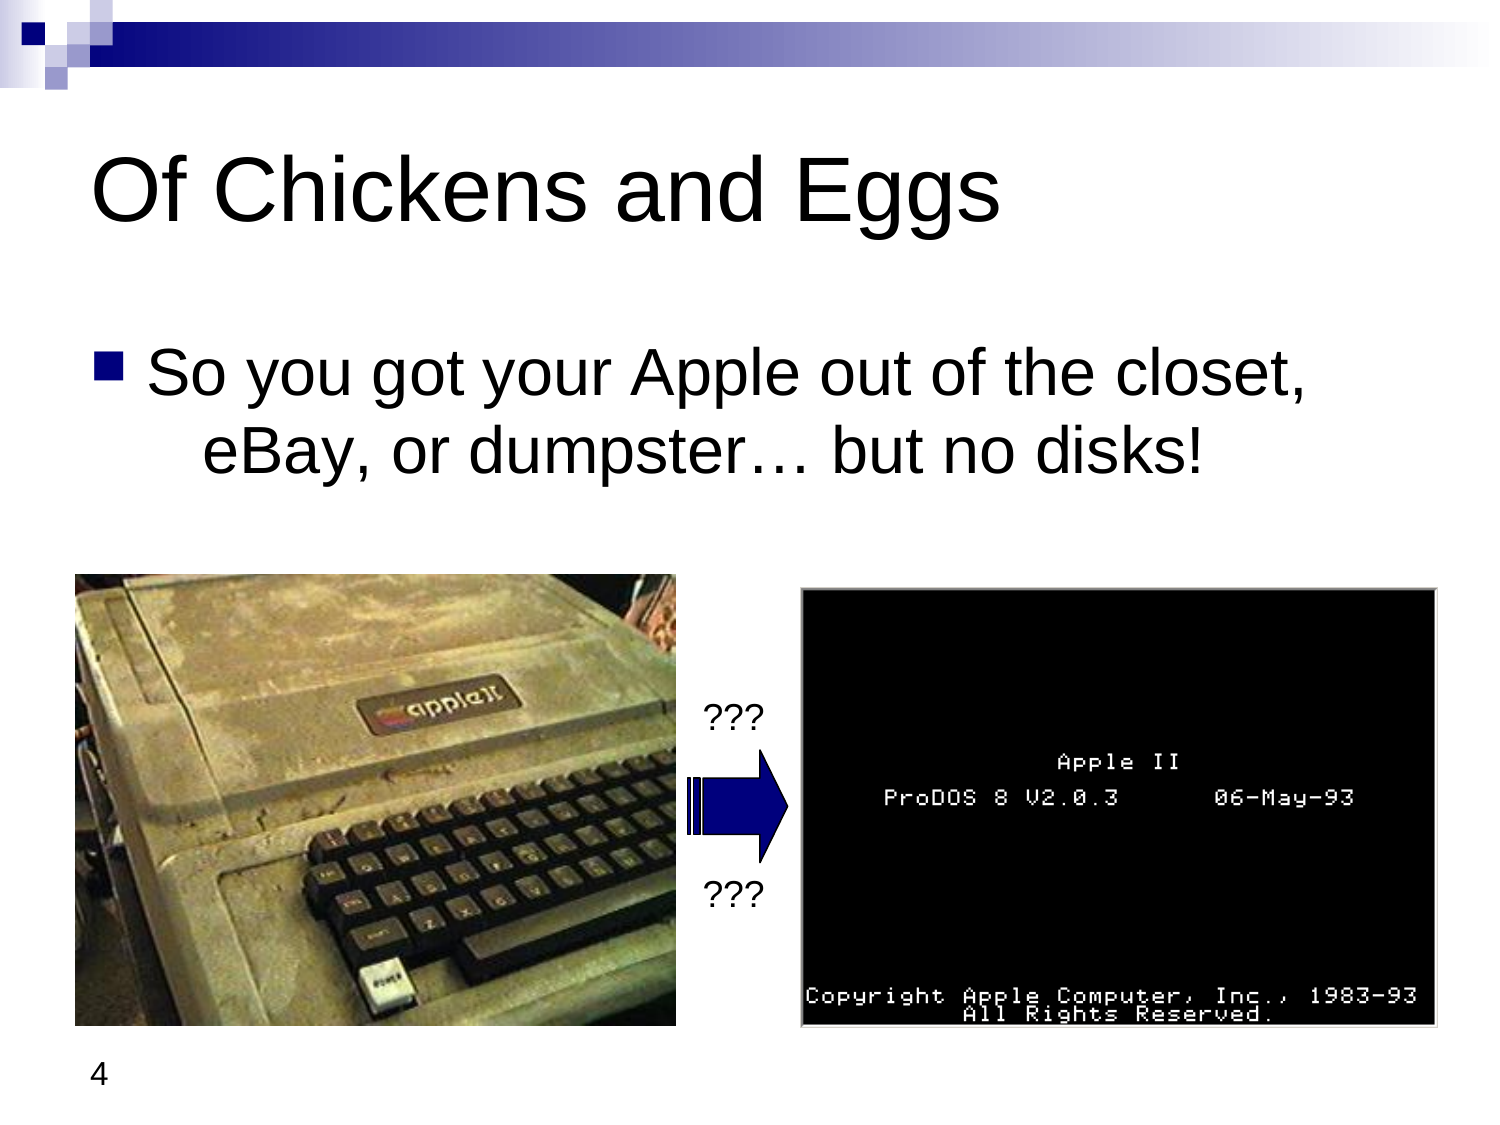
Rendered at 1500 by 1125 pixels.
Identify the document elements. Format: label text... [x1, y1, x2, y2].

text_box [703, 750, 788, 863]
text_box ??? [687, 687, 788, 748]
picture [75, 574, 676, 1026]
picture [800, 587, 1438, 1028]
text_box [694, 778, 700, 834]
list So you got your Apple out of the closet, eBay, or dumpster… but no disks! [75, 324, 1426, 963]
text_box ??? [687, 864, 788, 926]
title Of Chickens and Eggs [75, 75, 1426, 301]
